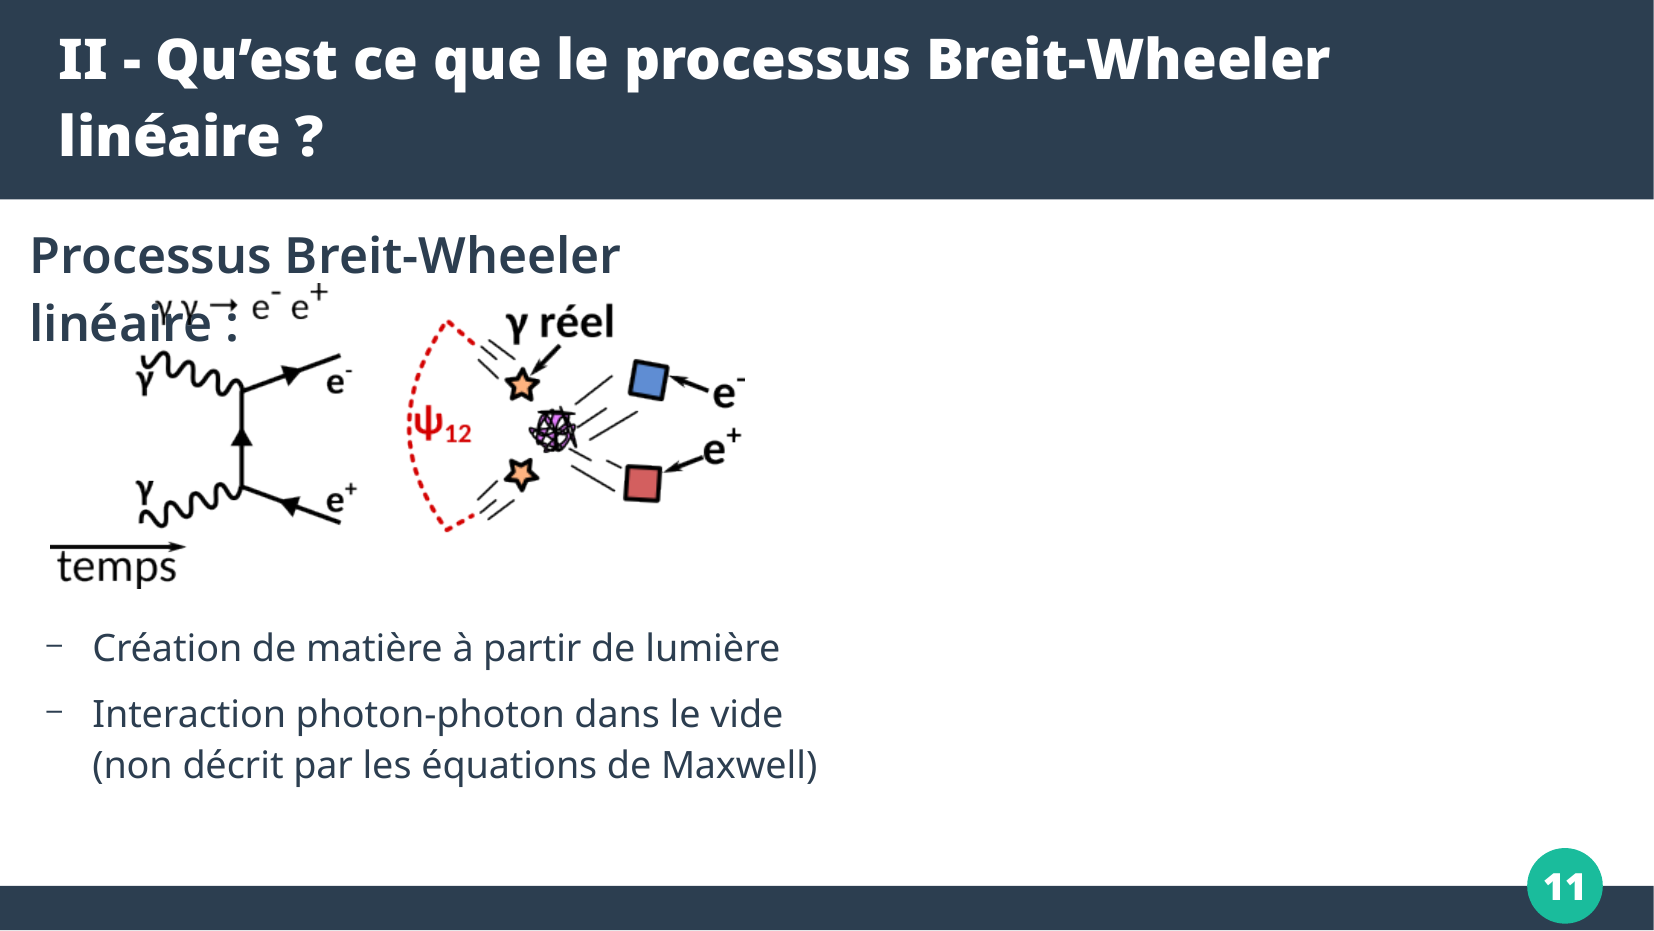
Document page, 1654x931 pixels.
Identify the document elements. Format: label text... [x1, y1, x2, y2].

title II - Qu’est ce que le processus Breit-Wheeler linéaire ? [59, 37, 1595, 155]
list Processus Breit-Wheeler linéaire : [29, 219, 827, 562]
list Création de matière à partir de lumière Interaction photon-photon dans le vide (non décrit par les équations de Maxwell) [0, 562, 851, 851]
picture [50, 283, 745, 562]
